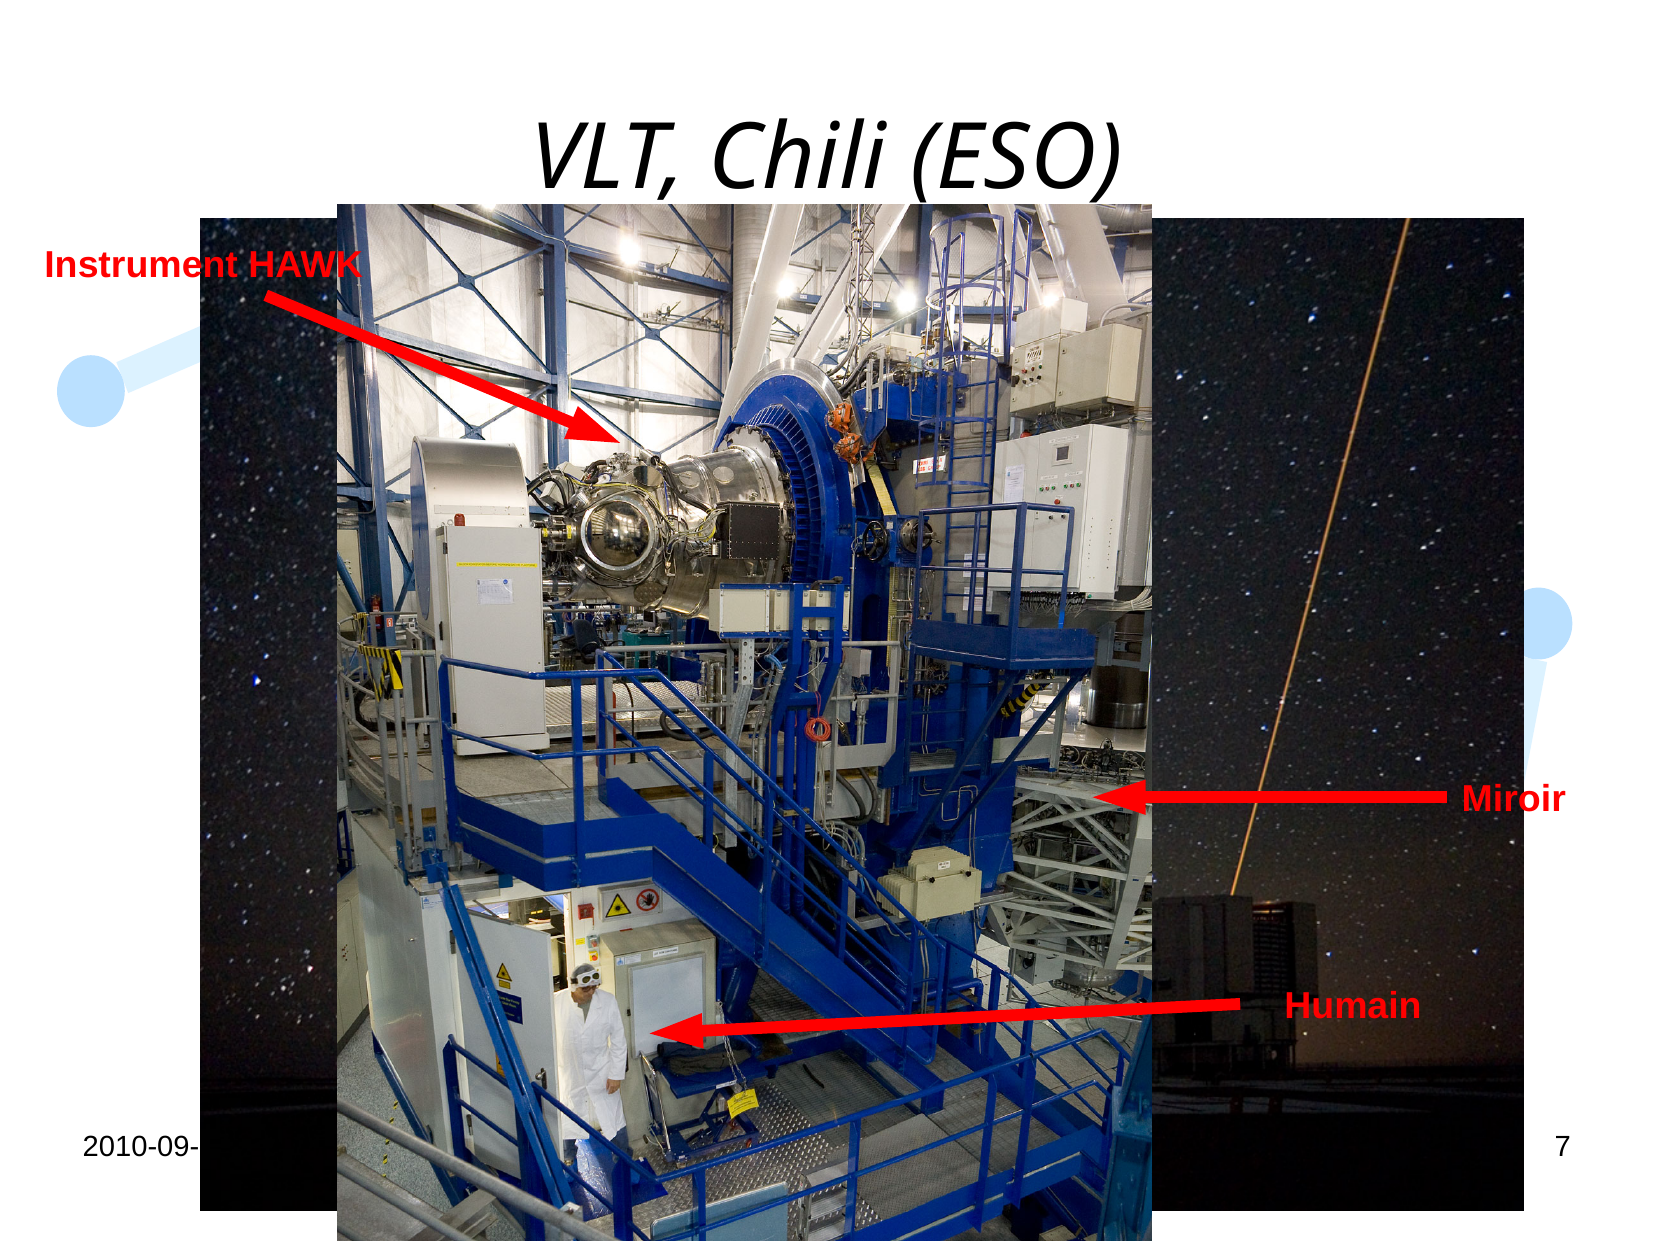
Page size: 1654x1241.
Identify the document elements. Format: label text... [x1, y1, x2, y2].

text_box Miroir [1446, 769, 1581, 827]
text_box Instrument HAWK [29, 236, 473, 294]
text_box Humain [1269, 976, 1437, 1034]
title VLT, Chili (ESO) [82, 56, 1571, 250]
picture [200, 204, 1524, 1241]
